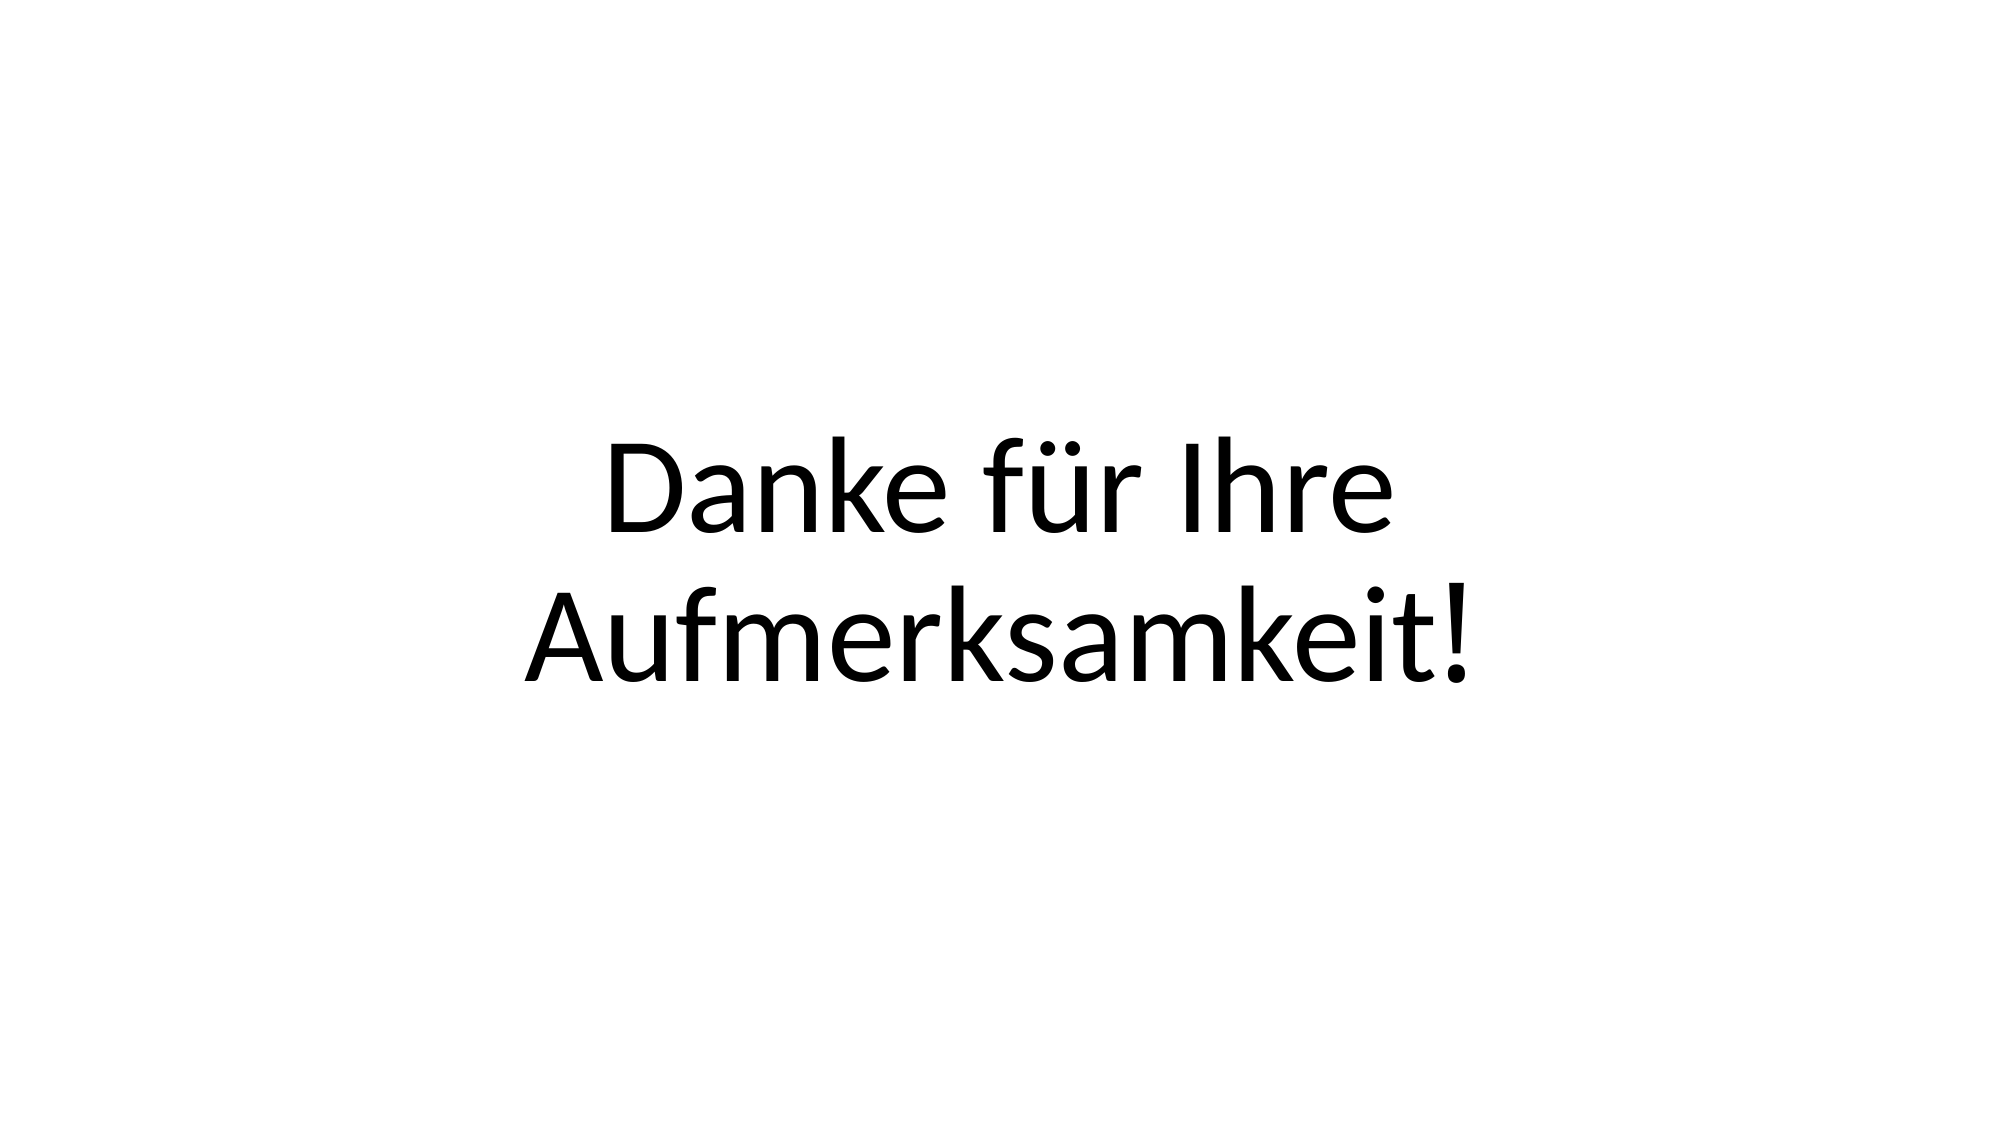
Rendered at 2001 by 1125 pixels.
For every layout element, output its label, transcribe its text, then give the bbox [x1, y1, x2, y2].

title Danke für Ihre Aufmerksamkeit! [137, 237, 1863, 888]
